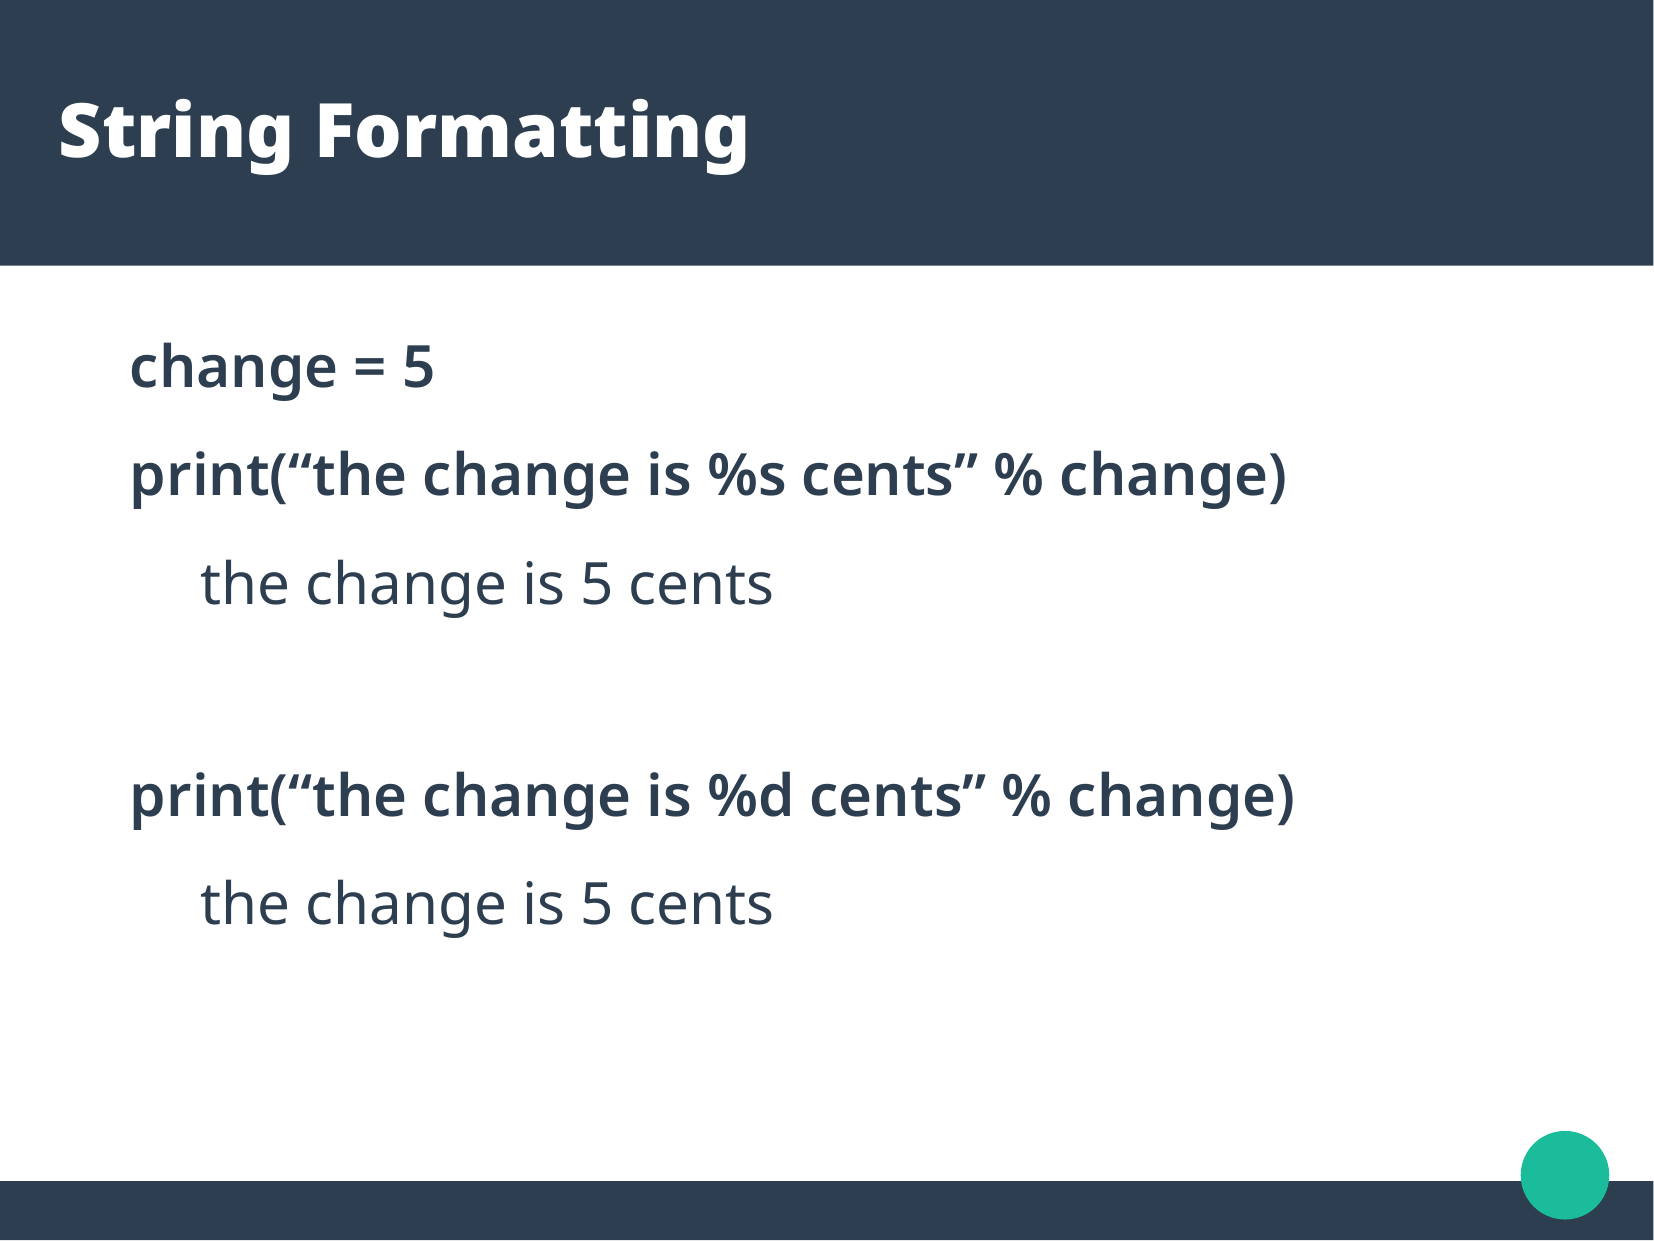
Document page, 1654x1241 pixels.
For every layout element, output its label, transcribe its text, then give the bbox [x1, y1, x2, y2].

list change = 5 print(“the change is %s cents” % change) the change is 5 cents print(“the change is %d cents” % change) the change is 5 cents [59, 324, 1595, 1152]
title String Formatting [59, 49, 1595, 207]
